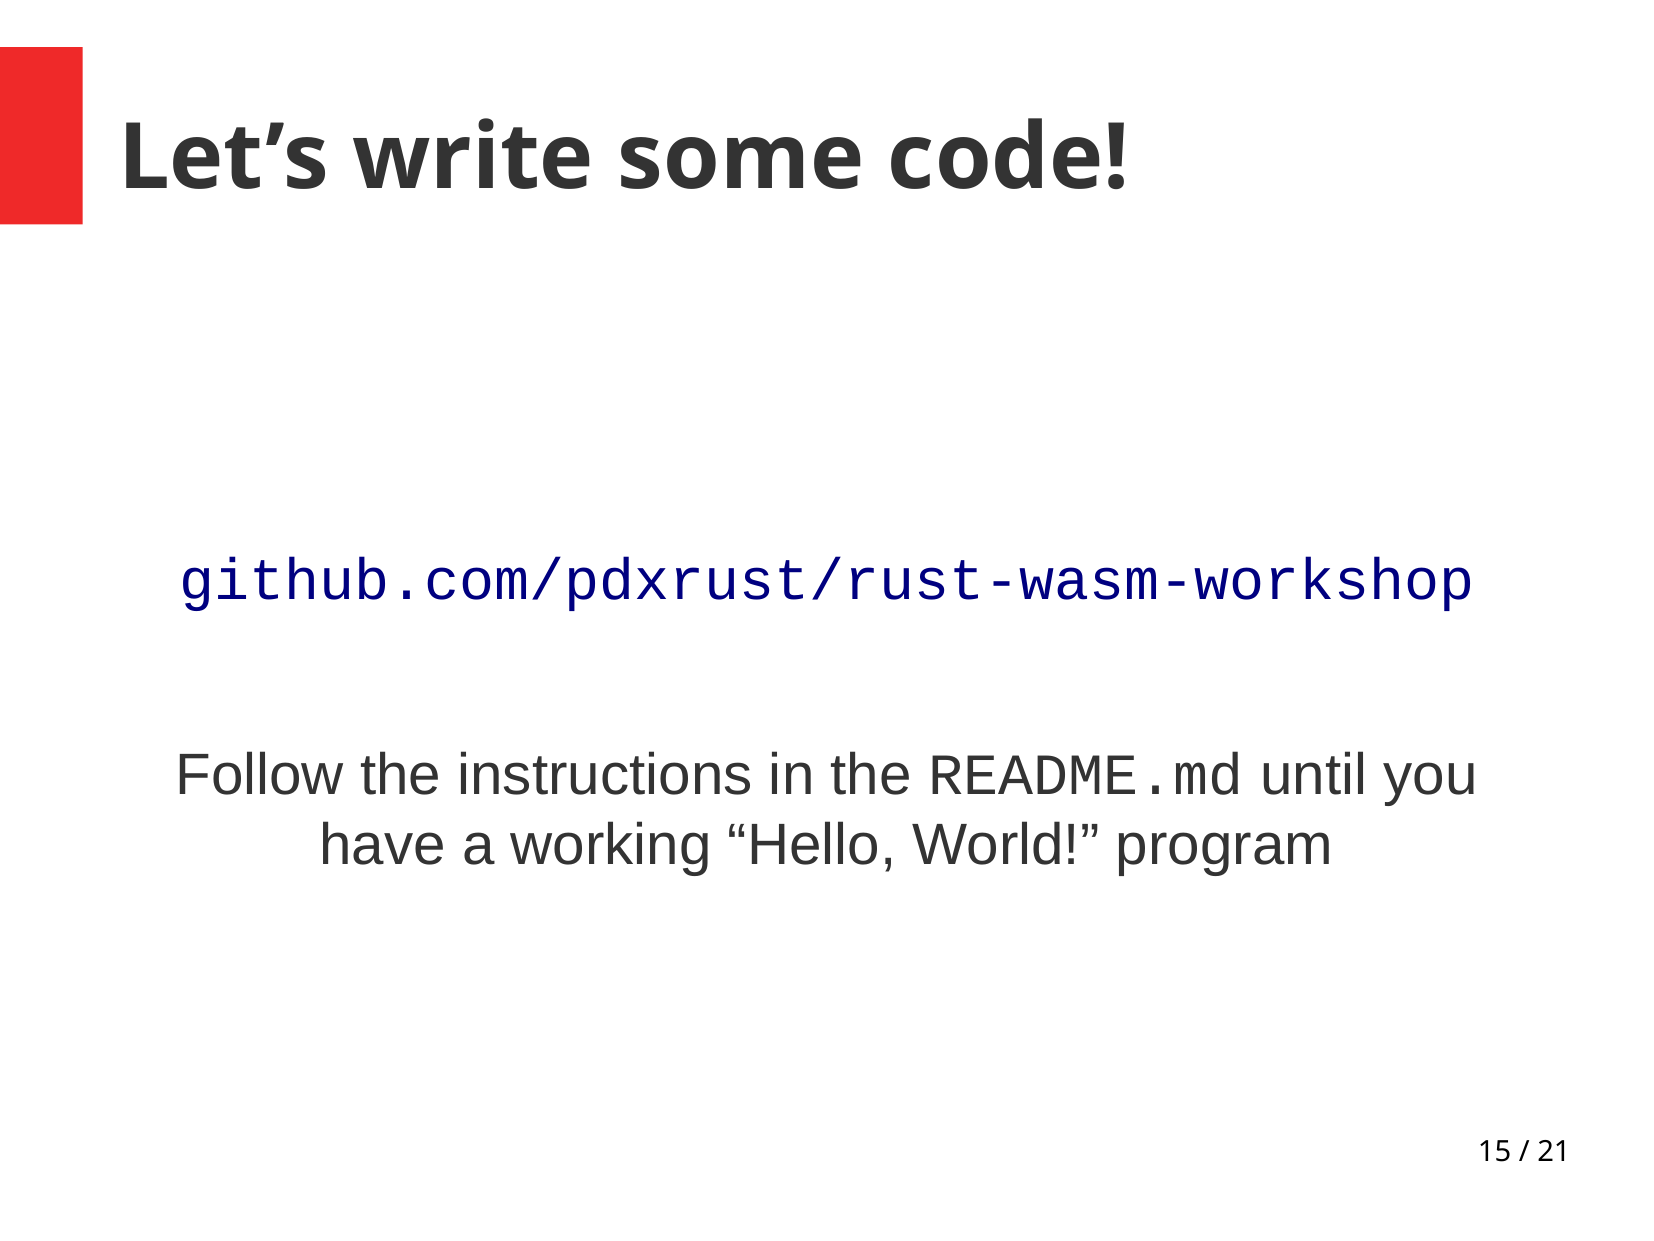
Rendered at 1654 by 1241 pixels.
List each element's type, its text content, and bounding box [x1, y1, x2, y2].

title Let’s write some code! [118, 49, 1571, 257]
list github.com/pdxrust/rust-wasm-workshop Follow the instructions in the README.md until you have a working “Hello, World!” program [118, 354, 1536, 1074]
